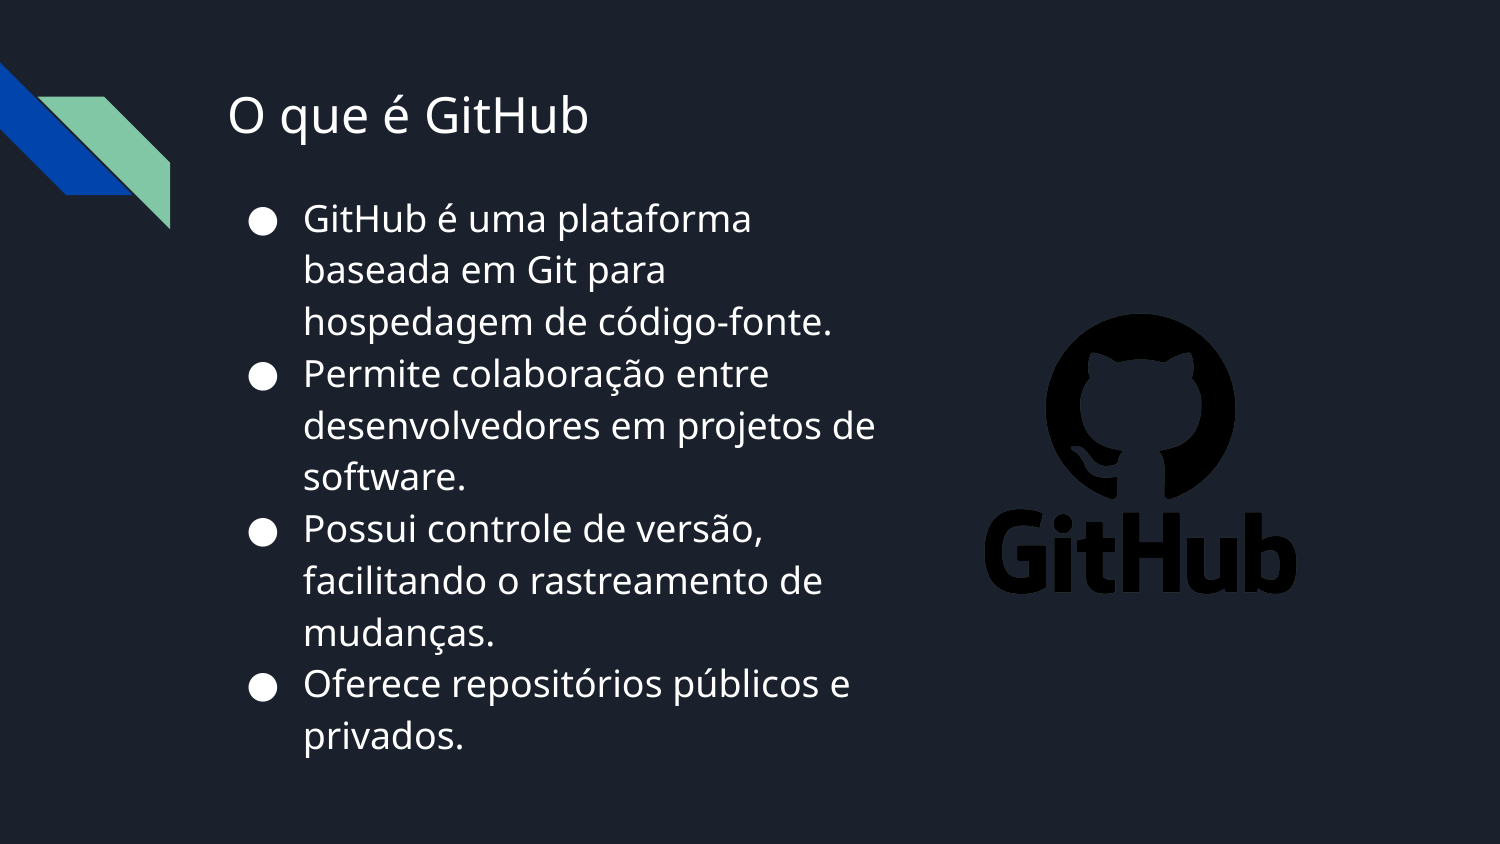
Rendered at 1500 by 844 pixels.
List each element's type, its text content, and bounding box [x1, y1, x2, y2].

list GitHub é uma plataforma baseada em Git para hospedagem de código-fonte. Permite colaboração entre desenvolvedores em projetos de software. Possui controle de versão, facilitando o rastreamento de mudanças. Oferece repositórios públicos e privados. [212, 172, 917, 506]
title O que é GitHub [212, 64, 836, 172]
picture [884, 309, 1397, 598]
